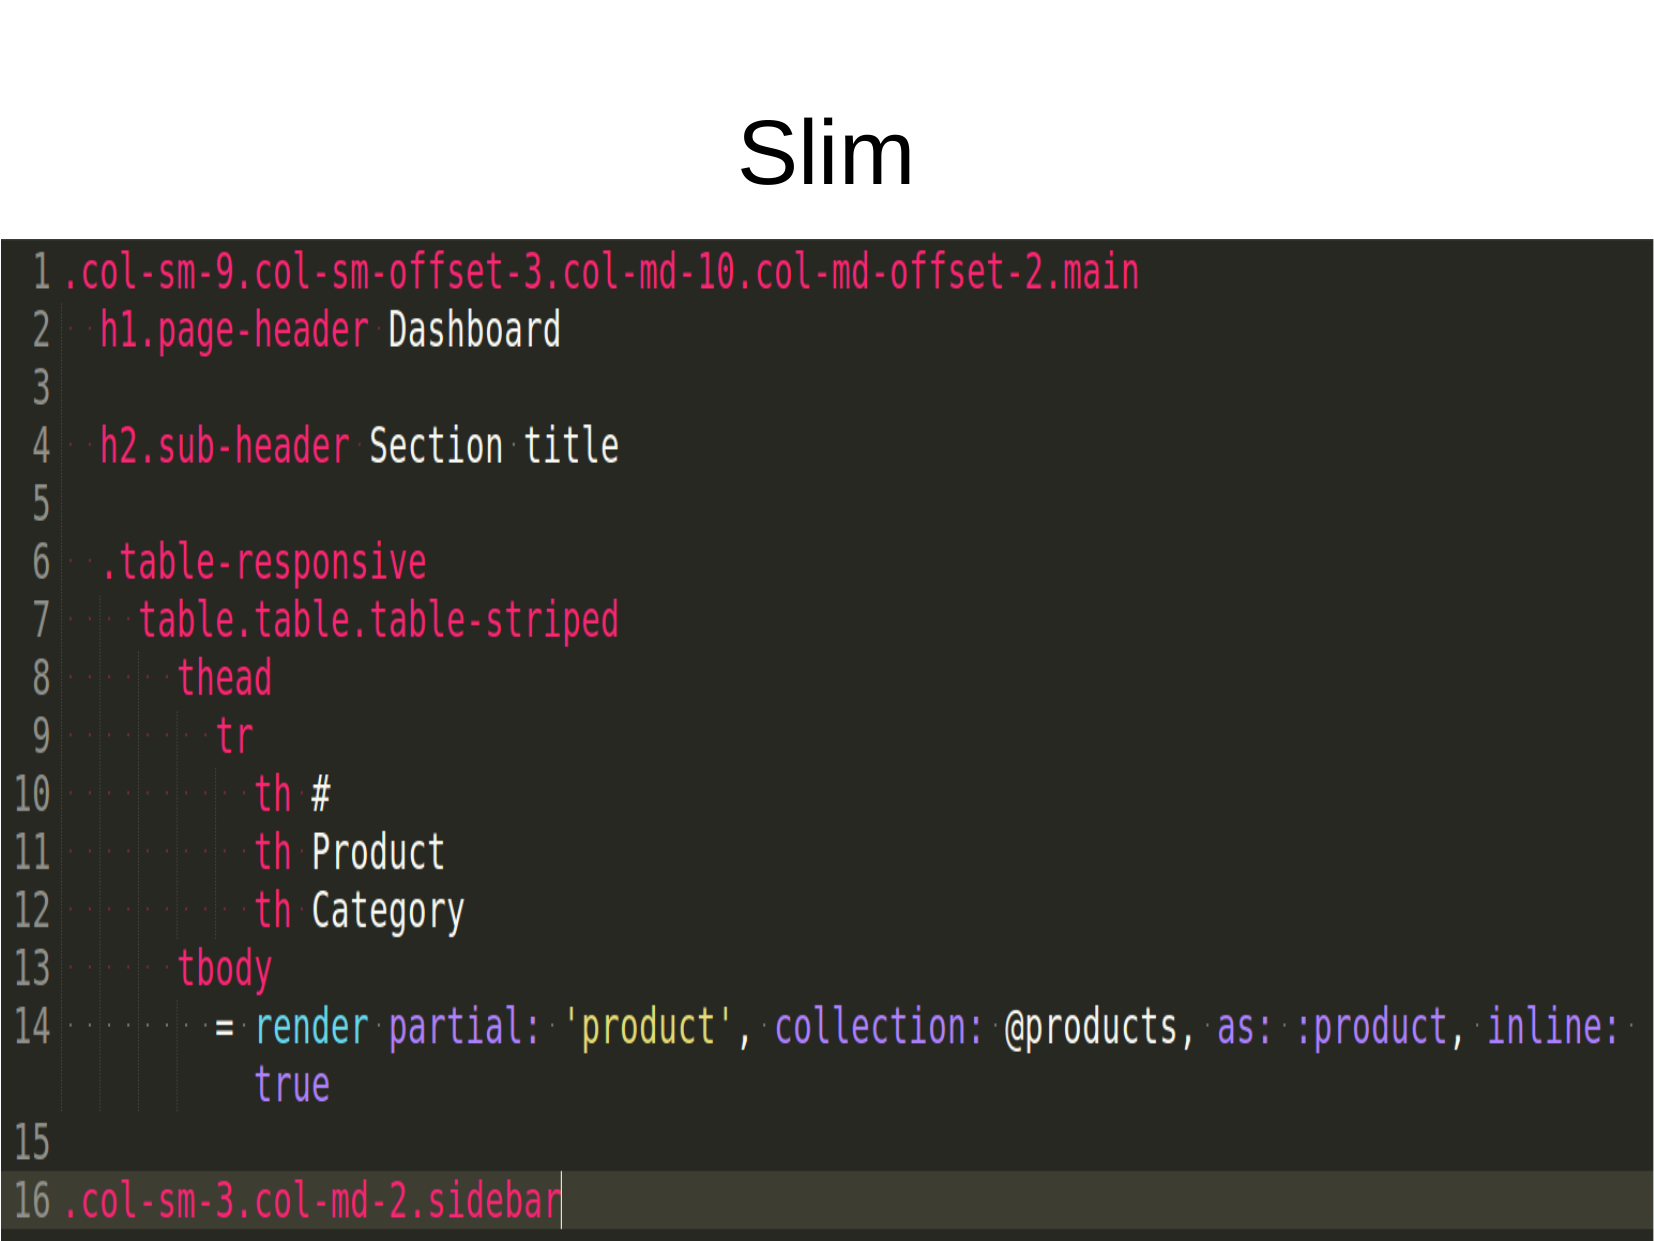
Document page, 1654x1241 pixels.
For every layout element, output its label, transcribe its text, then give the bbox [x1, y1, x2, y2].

title Slim [82, 49, 1571, 239]
picture [1, 239, 1654, 1241]
